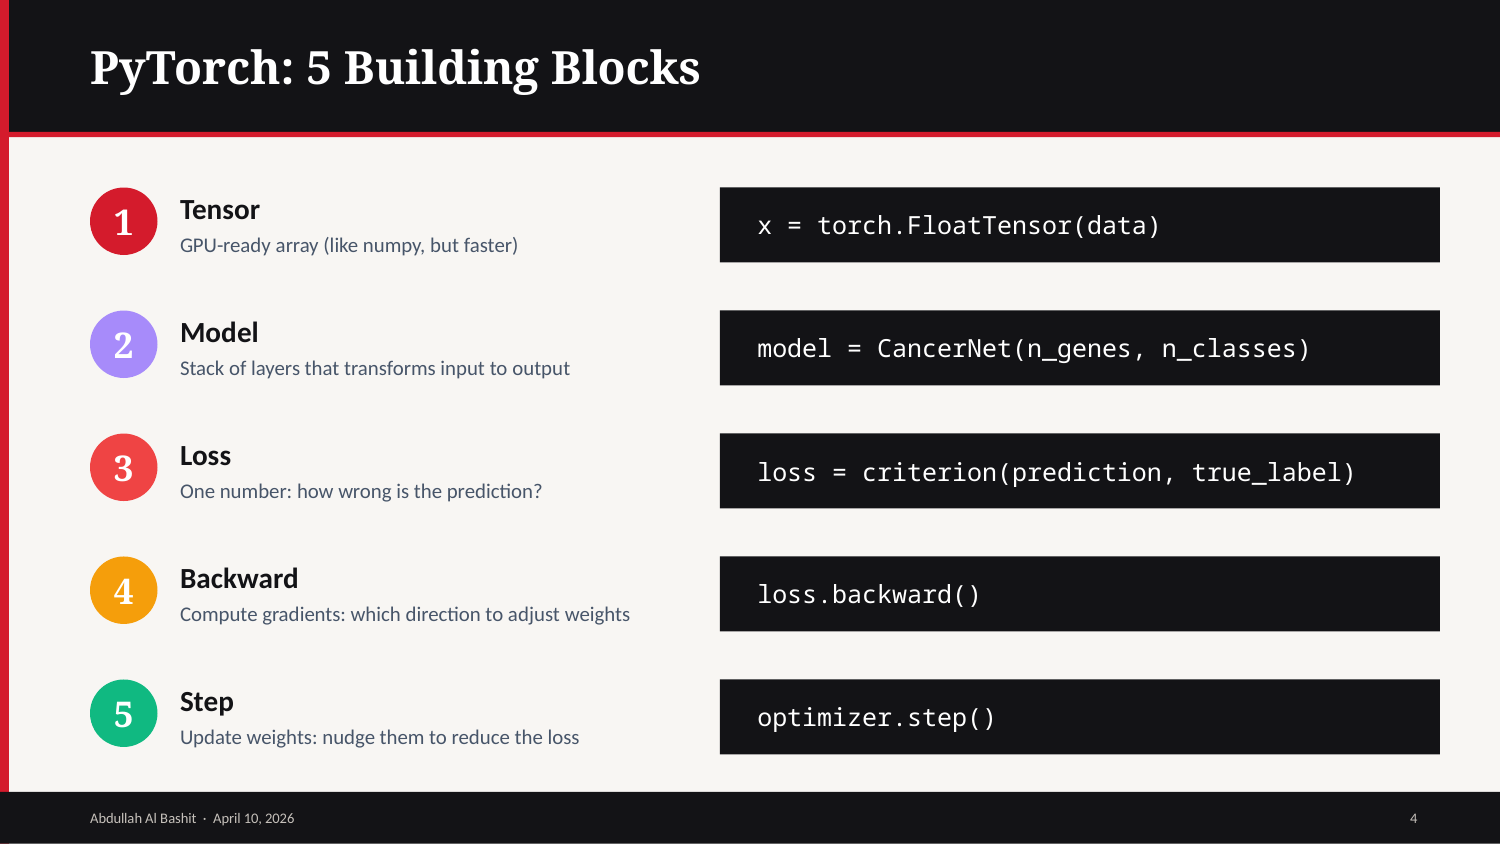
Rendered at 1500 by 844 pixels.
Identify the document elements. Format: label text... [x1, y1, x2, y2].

text_box PyTorch: 5 Building Blocks [89, 38, 990, 94]
text_box [719, 556, 742, 632]
text_box Compute gradients: which direction to adjust weights [179, 593, 660, 632]
text_box 4 [1402, 801, 1433, 834]
text_box [1418, 187, 1440, 263]
text_box model = CancerNet(n_genes, n_classes) [742, 310, 1418, 386]
text_box GPU-ready array (like numpy, but faster) [179, 225, 660, 263]
text_box [719, 187, 742, 263]
text_box 2 [90, 310, 158, 378]
text_box [1418, 310, 1440, 386]
text_box Loss [179, 425, 405, 471]
text_box [1418, 556, 1440, 632]
text_box loss.backward() [742, 556, 1418, 632]
text_box Model [179, 302, 405, 348]
text_box [1418, 433, 1440, 509]
text_box [1418, 679, 1440, 755]
text_box Tensor [179, 179, 405, 225]
text_box [719, 310, 742, 386]
text_box 4 [90, 556, 158, 624]
text_box Update weights: nudge them to reduce the loss [179, 716, 660, 755]
text_box [719, 679, 742, 755]
text_box loss = criterion(prediction, true_label) [742, 433, 1418, 509]
text_box x = torch.FloatTensor(data) [742, 187, 1418, 263]
text_box Stack of layers that transforms input to output [179, 348, 660, 386]
text_box Backward [179, 548, 405, 593]
text_box 1 [90, 187, 158, 255]
text_box [0, 0, 1500, 844]
text_box 5 [90, 679, 158, 747]
text_box One number: how wrong is the prediction? [179, 471, 660, 509]
text_box 3 [90, 433, 158, 501]
text_box [719, 433, 742, 509]
text_box Step [179, 671, 405, 716]
text_box optimizer.step() [742, 679, 1418, 755]
text_box Abdullah Al Bashit · April 10, 2026 [82, 801, 968, 834]
